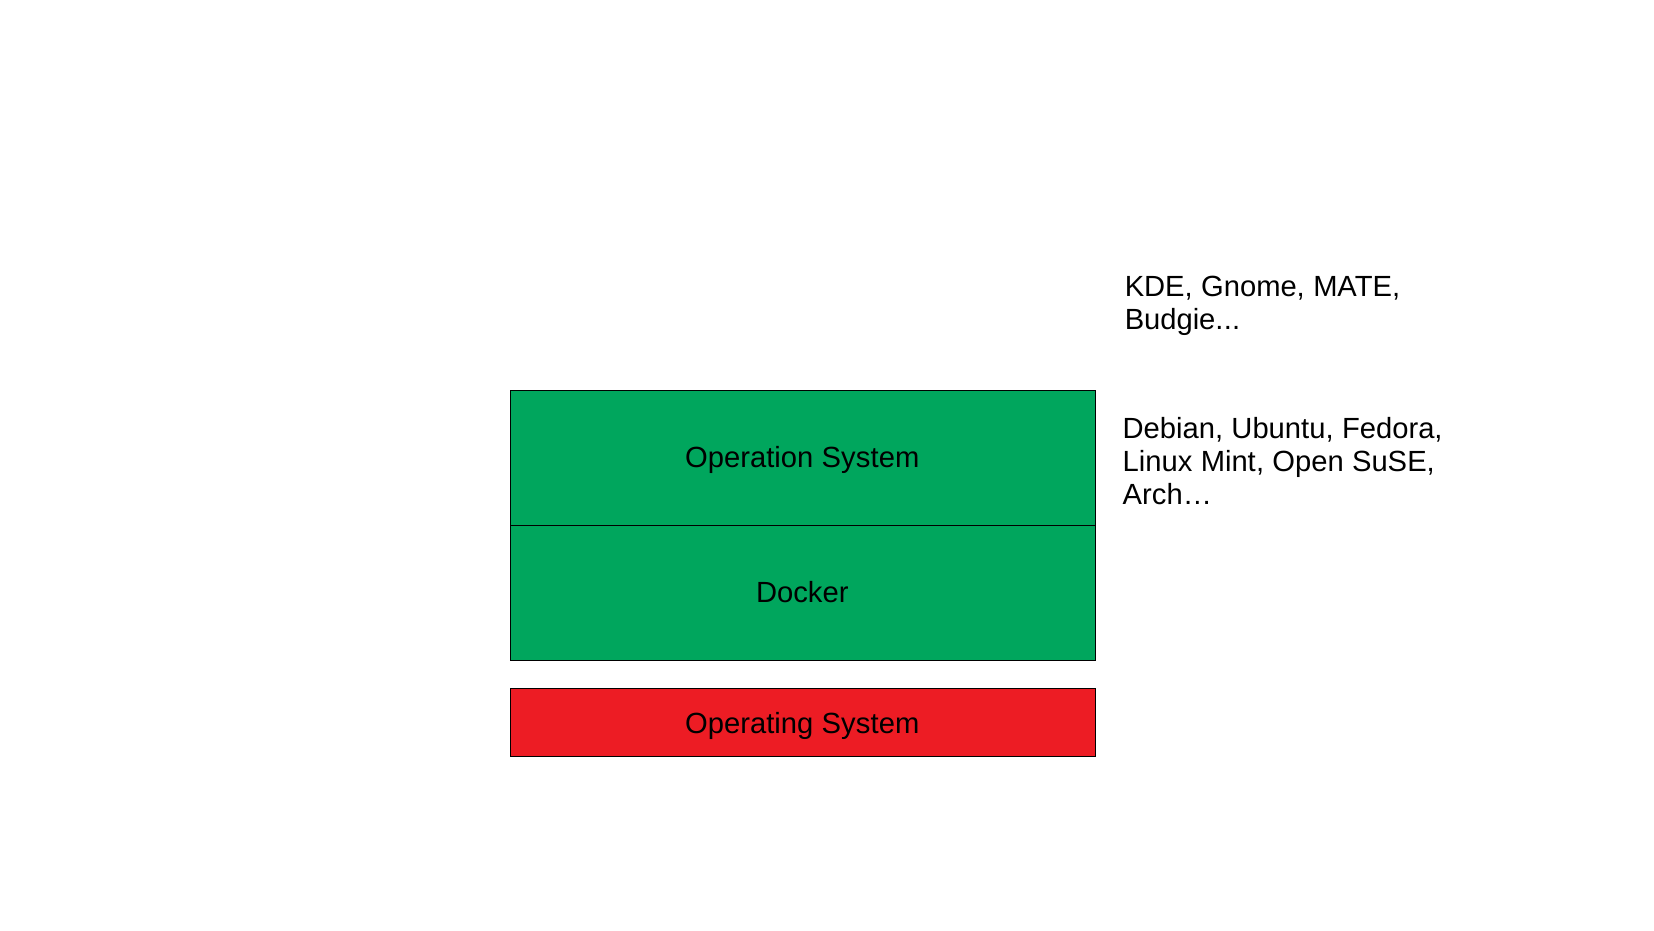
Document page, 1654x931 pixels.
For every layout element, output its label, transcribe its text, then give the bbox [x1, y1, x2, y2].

text_box KDE, Gnome, MATE, Budgie... [1110, 262, 1422, 343]
text_box Debian, Ubuntu, Fedora, Linux Mint, Open SuSE, Arch… [1107, 405, 1465, 518]
text_box Operating System [510, 688, 1096, 757]
text_box Docker [510, 526, 1096, 661]
text_box Operation System [510, 390, 1096, 526]
